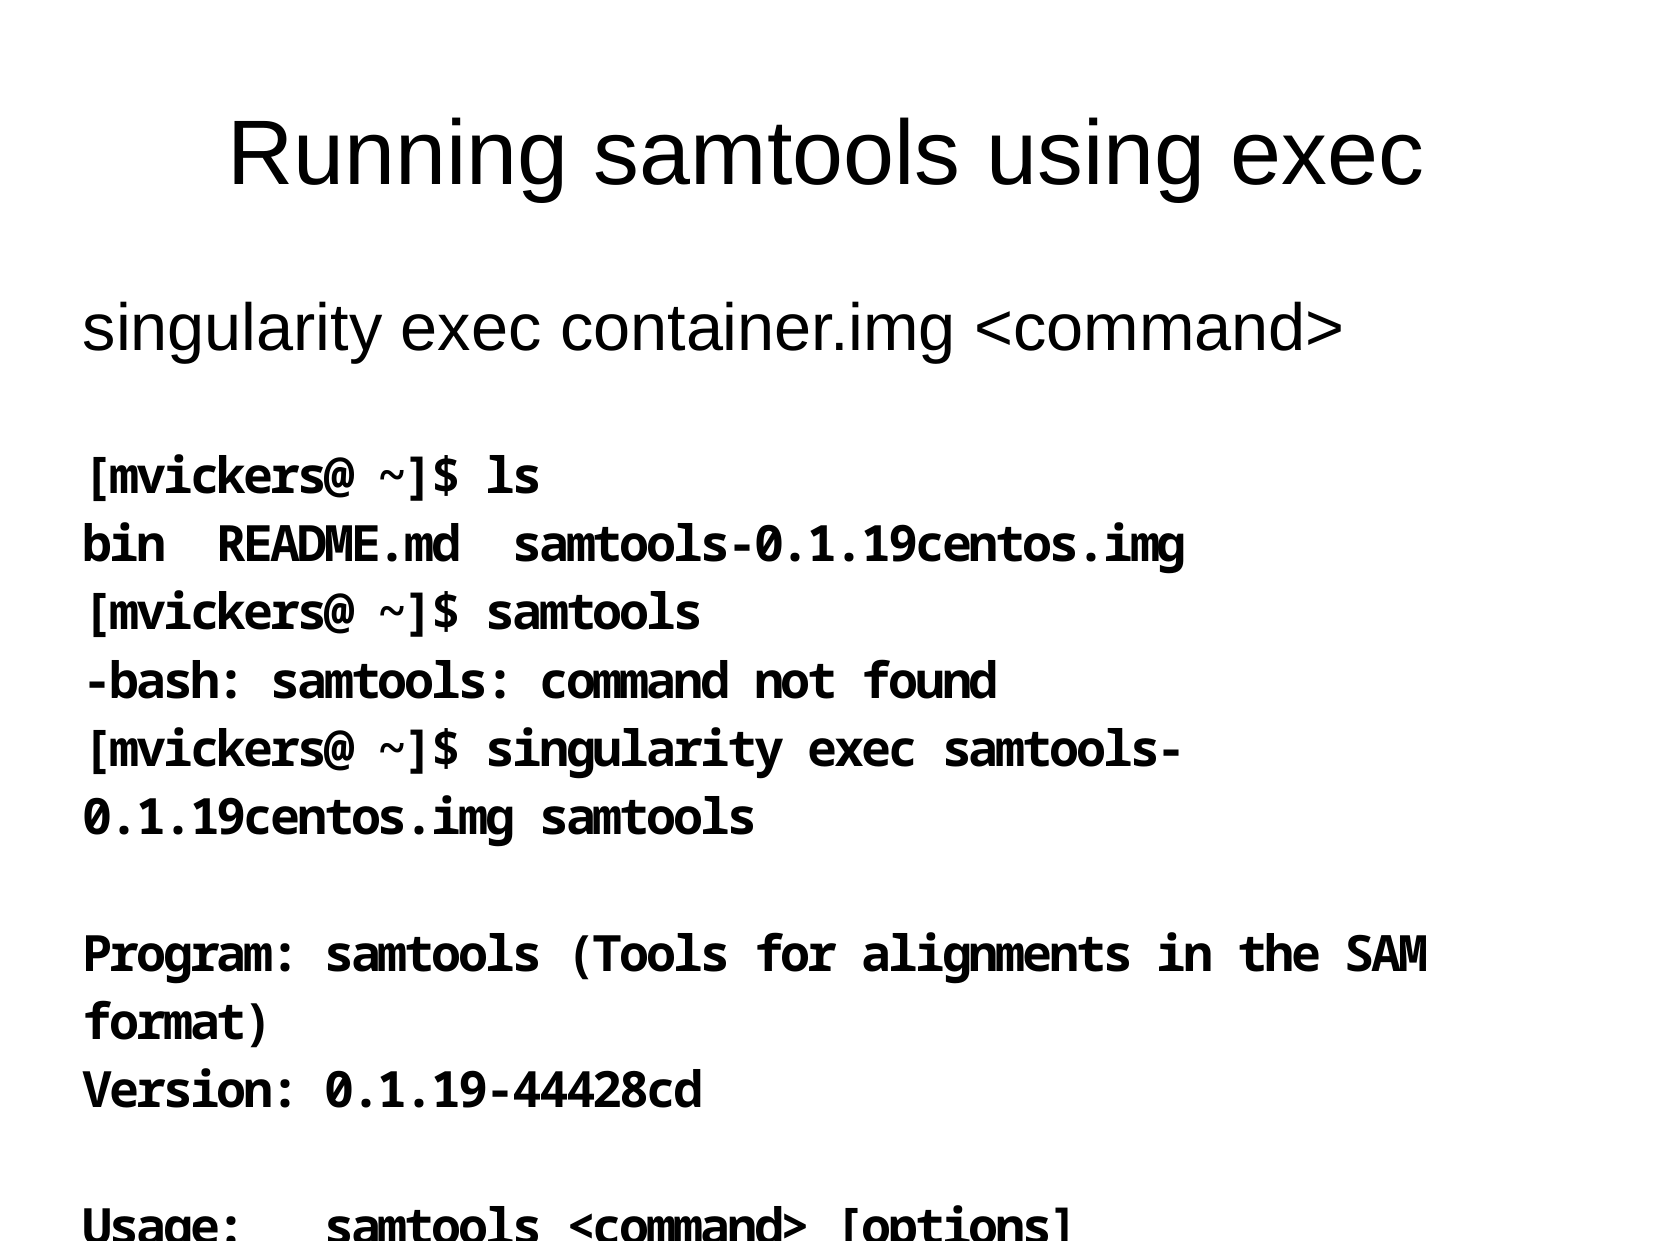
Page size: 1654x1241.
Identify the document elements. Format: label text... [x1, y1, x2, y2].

title Running samtools using exec [82, 49, 1571, 257]
subtitle singularity exec container.img <command> [mvickers@ ~]$ ls bin README.md samtools-0.1.19centos.img [mvickers@ ~]$ samtools -bash: samtools: command not found [mvickers@ ~]$ singularity exec samtools-0.1.19centos.img samtools Program: samtools (Tools for alignments in the SAM format) Version: 0.1.19-44428cd Usage: samtools <command> [options] [82, 290, 1571, 1200]
